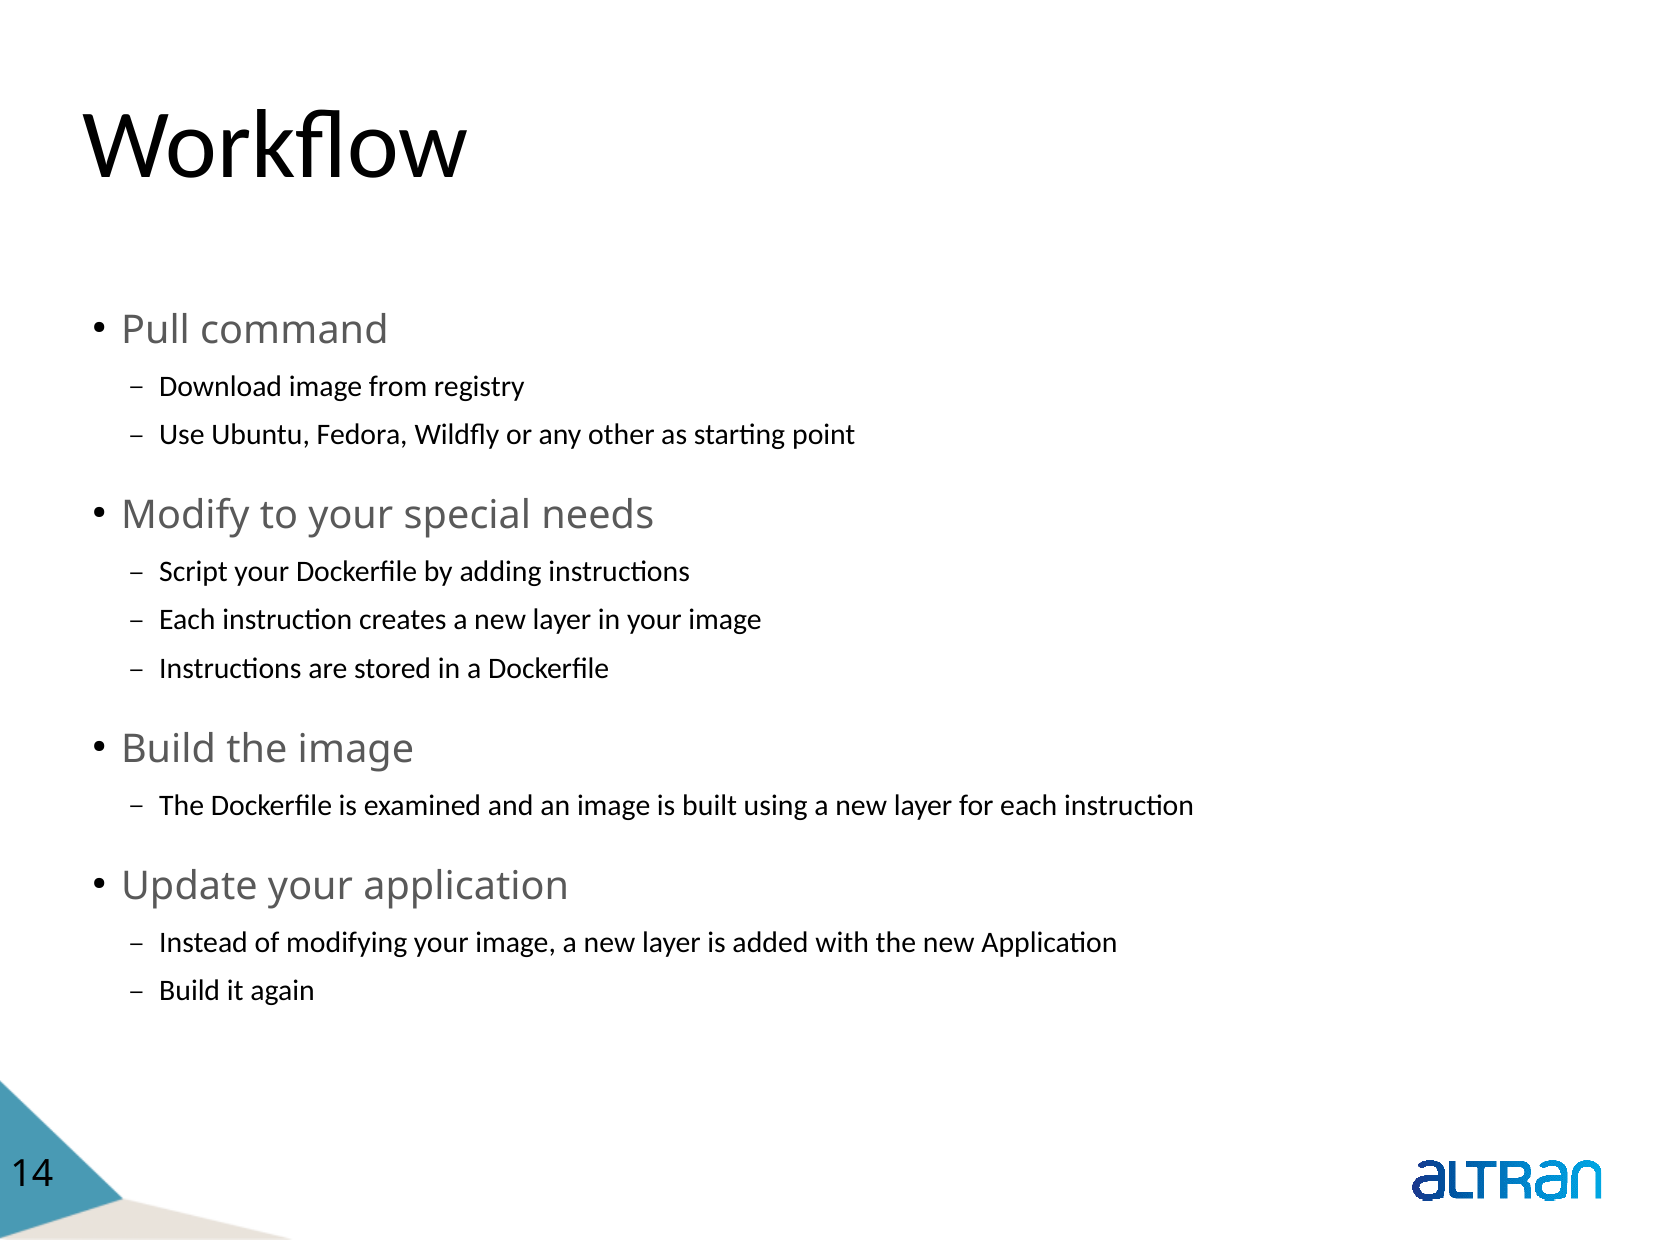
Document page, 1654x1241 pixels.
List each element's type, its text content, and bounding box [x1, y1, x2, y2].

picture [1412, 1160, 1559, 1201]
picture [1555, 1160, 1602, 1201]
picture [1595, 1160, 1602, 1167]
picture [0, 1072, 316, 1240]
title Workflow [82, 49, 1571, 257]
picture [1543, 1182, 1560, 1193]
list Pull command Download image from registry Use Ubuntu, Fedora, Wildfly or any other as starting point Modify to your special needs Script your Dockerfile by adding instructions Each instruction creates a new layer in your image Instructions are stored in a Dockerfile Build the image The Dockerfile is examined and an image is built using a new layer for each instruction Update your application Instead of modifying your image, a new layer is added with the new Application Build it again [82, 290, 1571, 1010]
